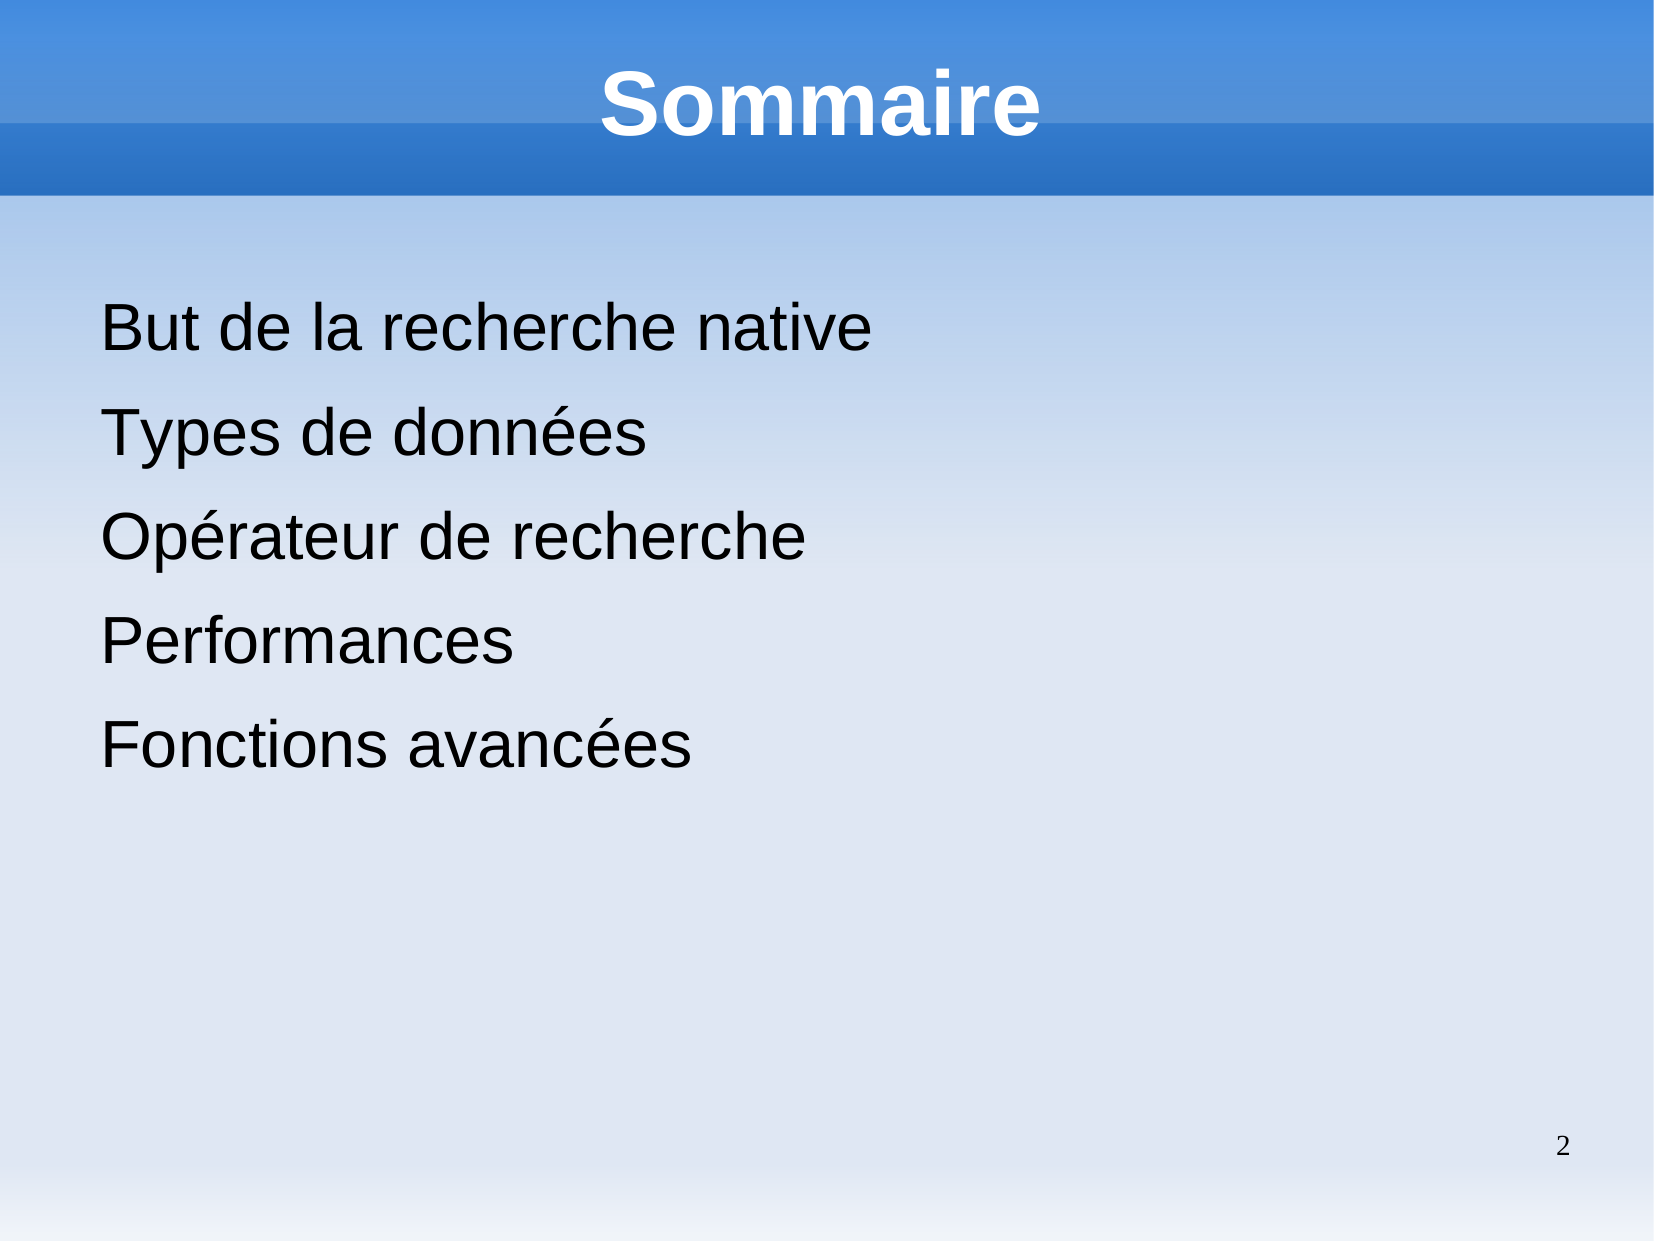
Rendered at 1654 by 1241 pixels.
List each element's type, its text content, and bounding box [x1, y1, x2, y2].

list But de la recherche native Types de données Opérateur de recherche Performances Fonctions avancées [82, 290, 1571, 1094]
title Sommaire [76, 7, 1565, 200]
picture [0, 0, 1654, 1241]
